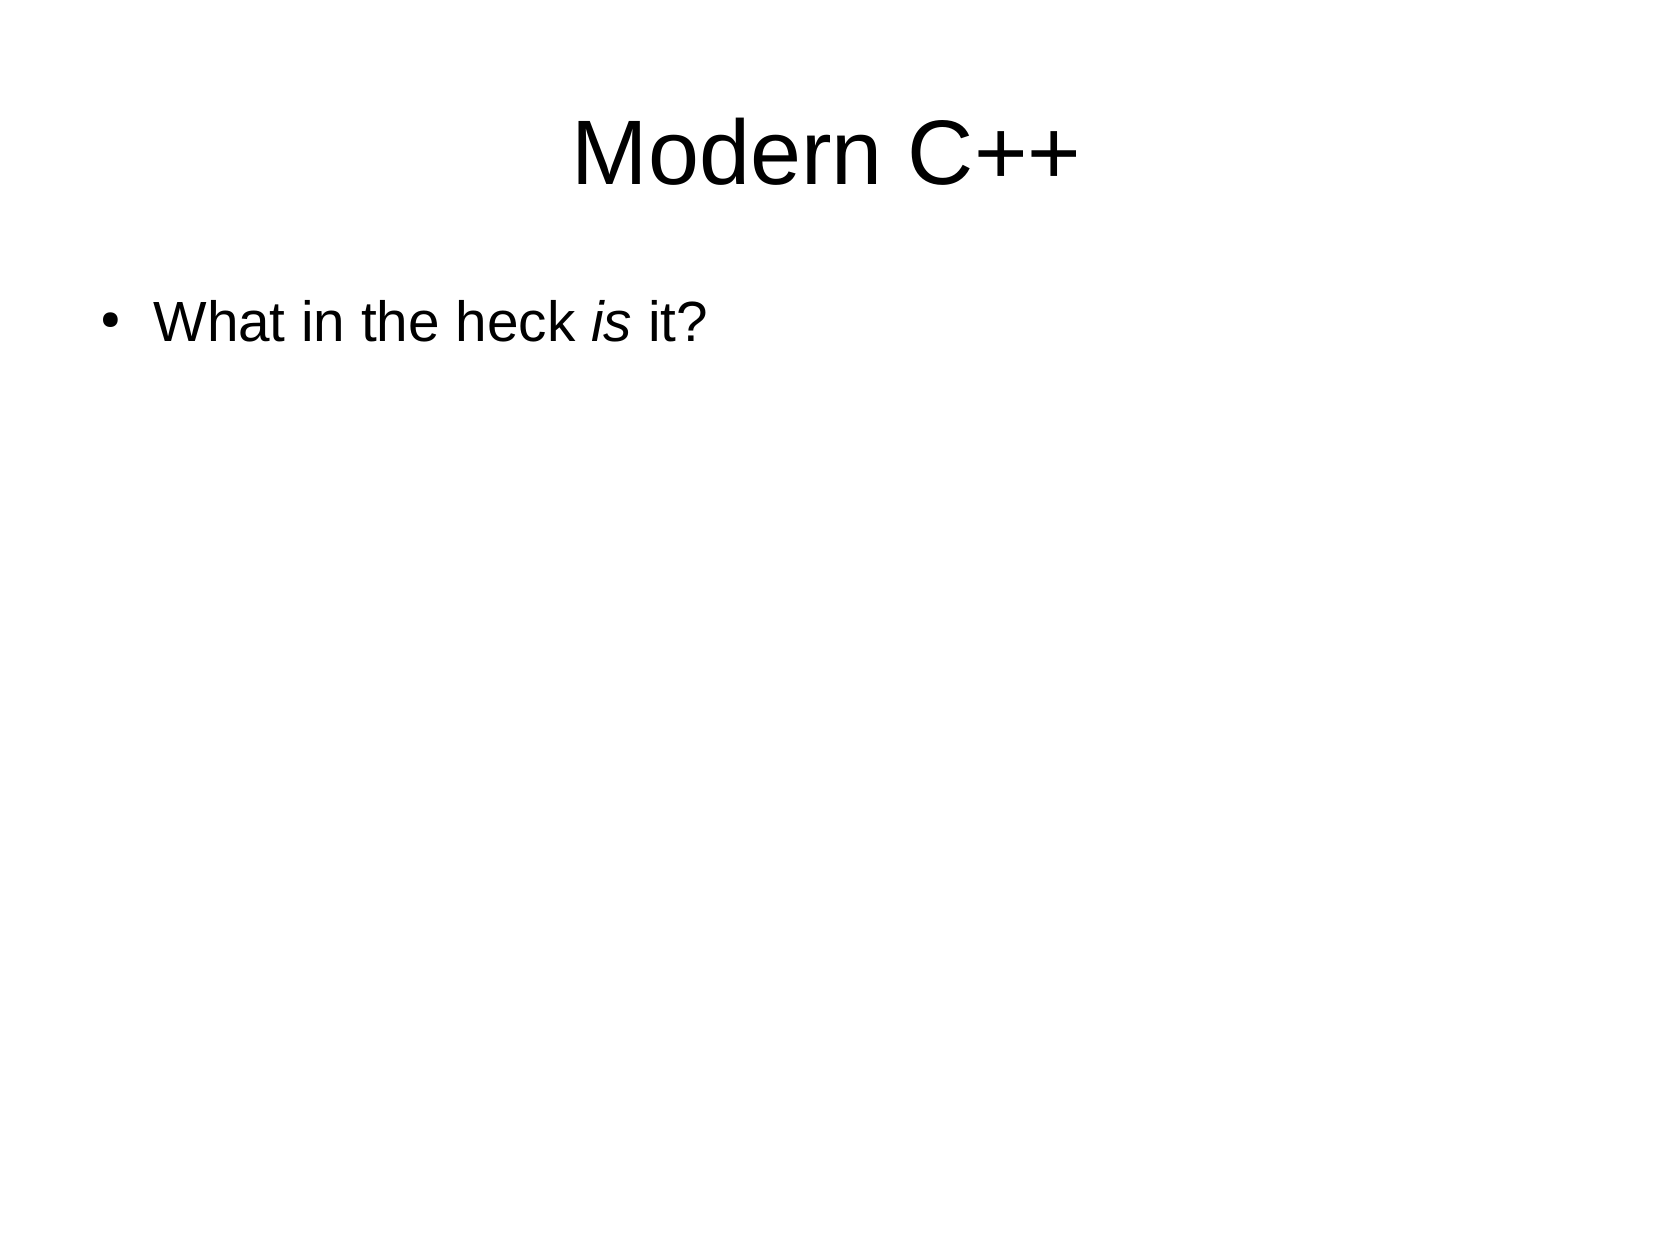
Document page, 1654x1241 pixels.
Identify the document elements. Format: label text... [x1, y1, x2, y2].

list What in the heck is it? [82, 290, 1571, 1010]
title Modern C++ [82, 49, 1571, 257]
